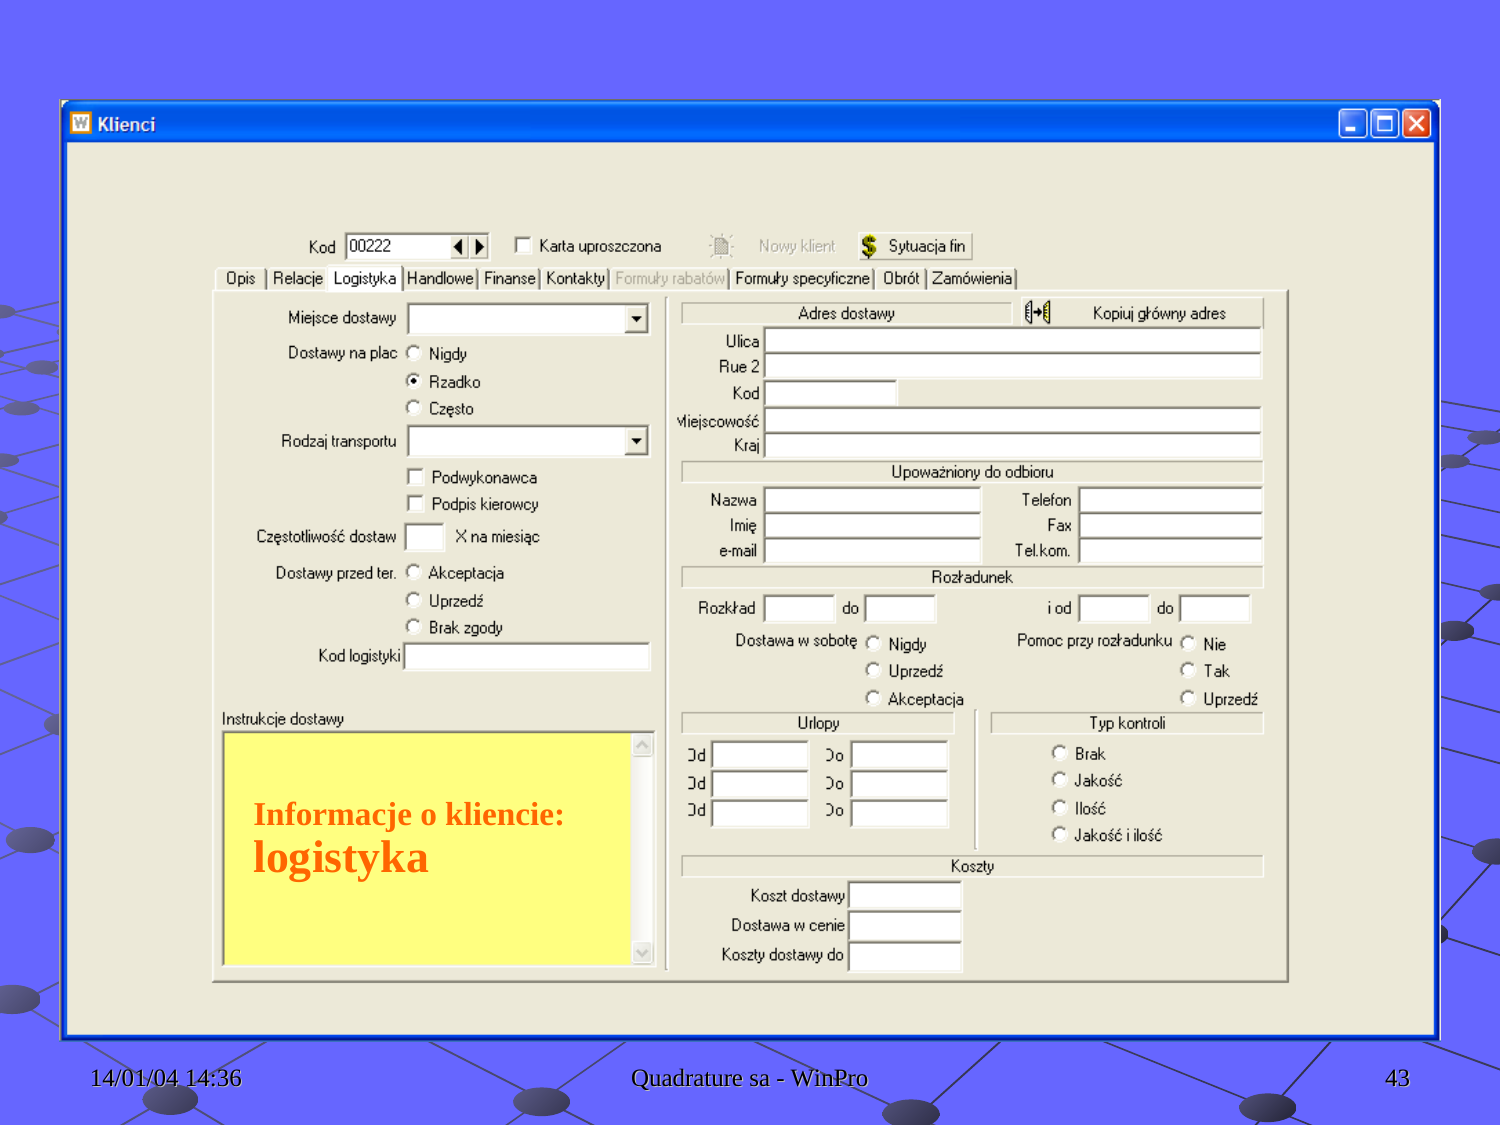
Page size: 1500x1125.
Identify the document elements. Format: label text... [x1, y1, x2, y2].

text_box Informacje o kliencie: logistyka [253, 787, 617, 882]
picture [59, 99, 1441, 1042]
